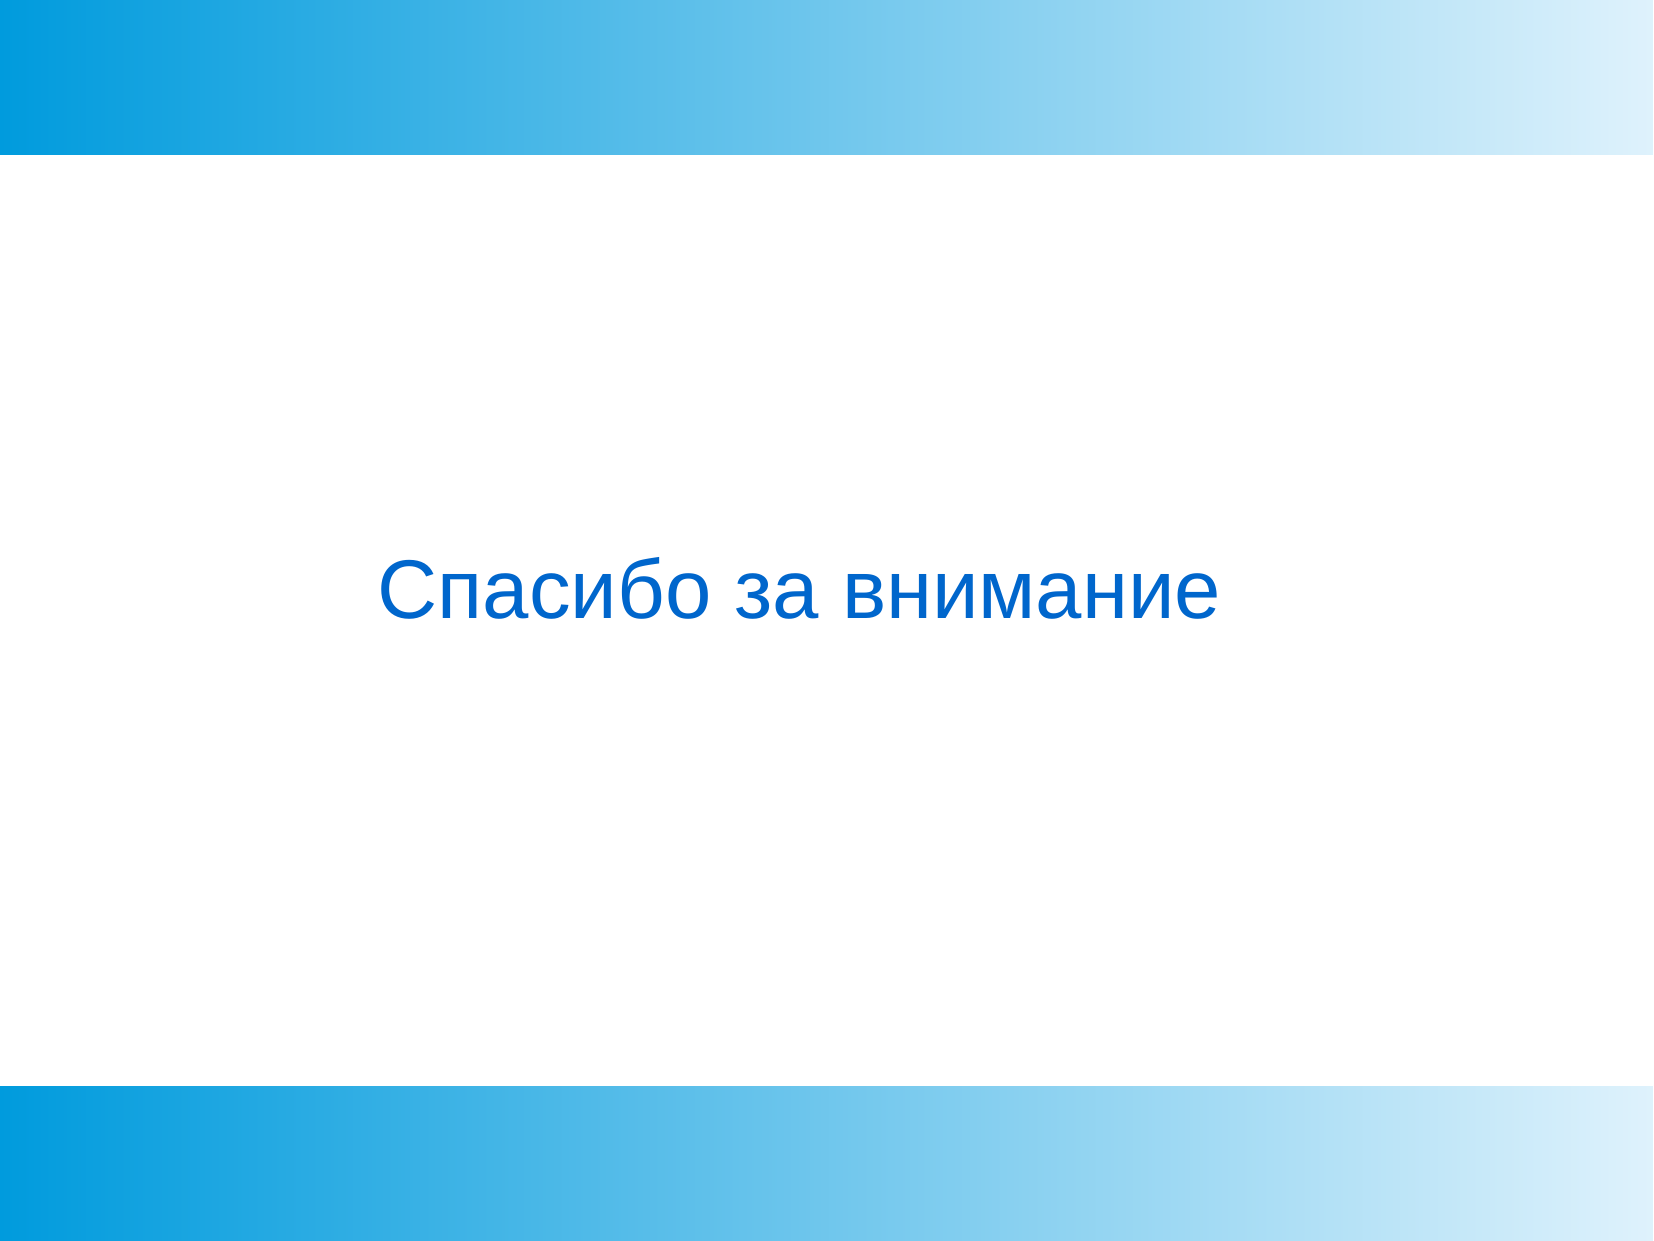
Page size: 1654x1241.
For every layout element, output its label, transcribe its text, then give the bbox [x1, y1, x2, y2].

list Спасибо за внимание [307, 543, 1359, 702]
